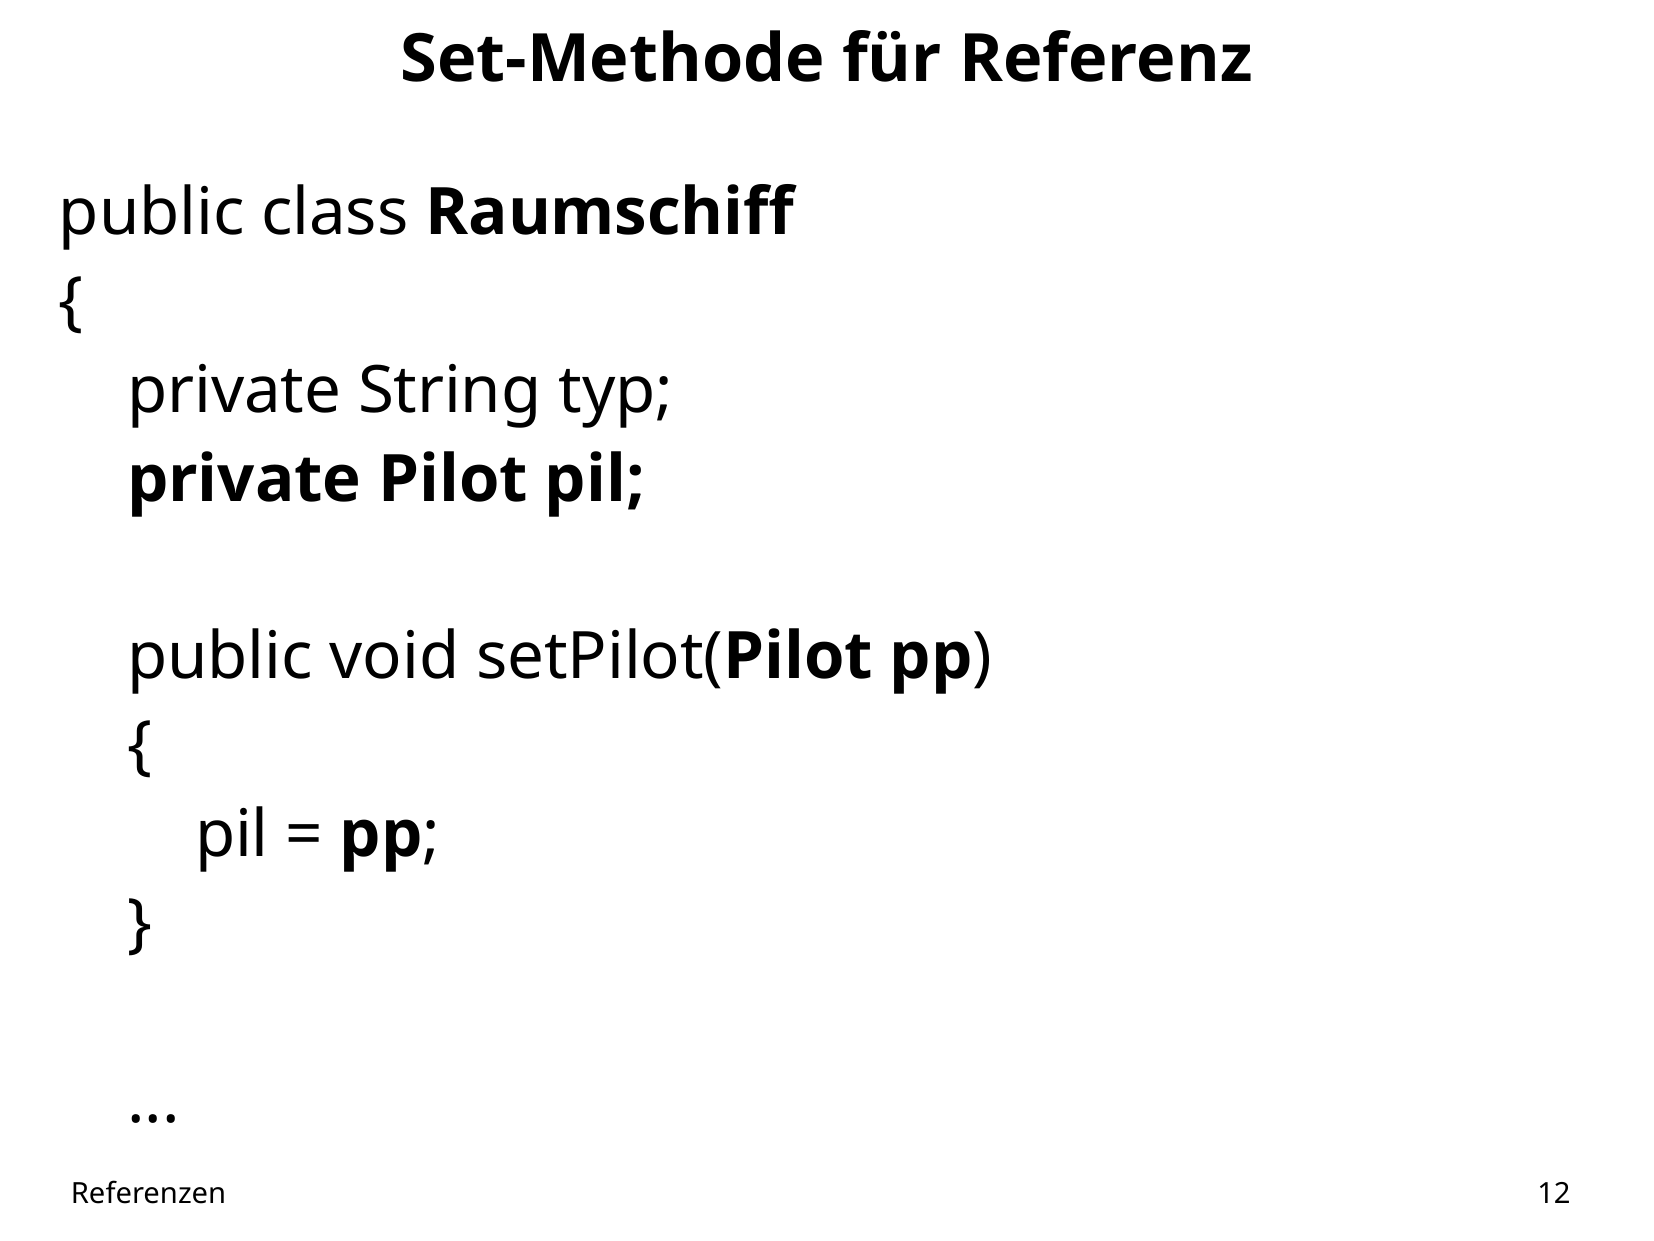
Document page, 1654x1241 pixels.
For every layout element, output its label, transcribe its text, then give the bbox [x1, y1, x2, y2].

list public class Raumschiff { private String typ; private Pilot pil; public void setPilot(Pilot pp) { pil = pp; } ... [59, 165, 1630, 1146]
title Set-Methode für Referenz [0, 5, 1654, 107]
